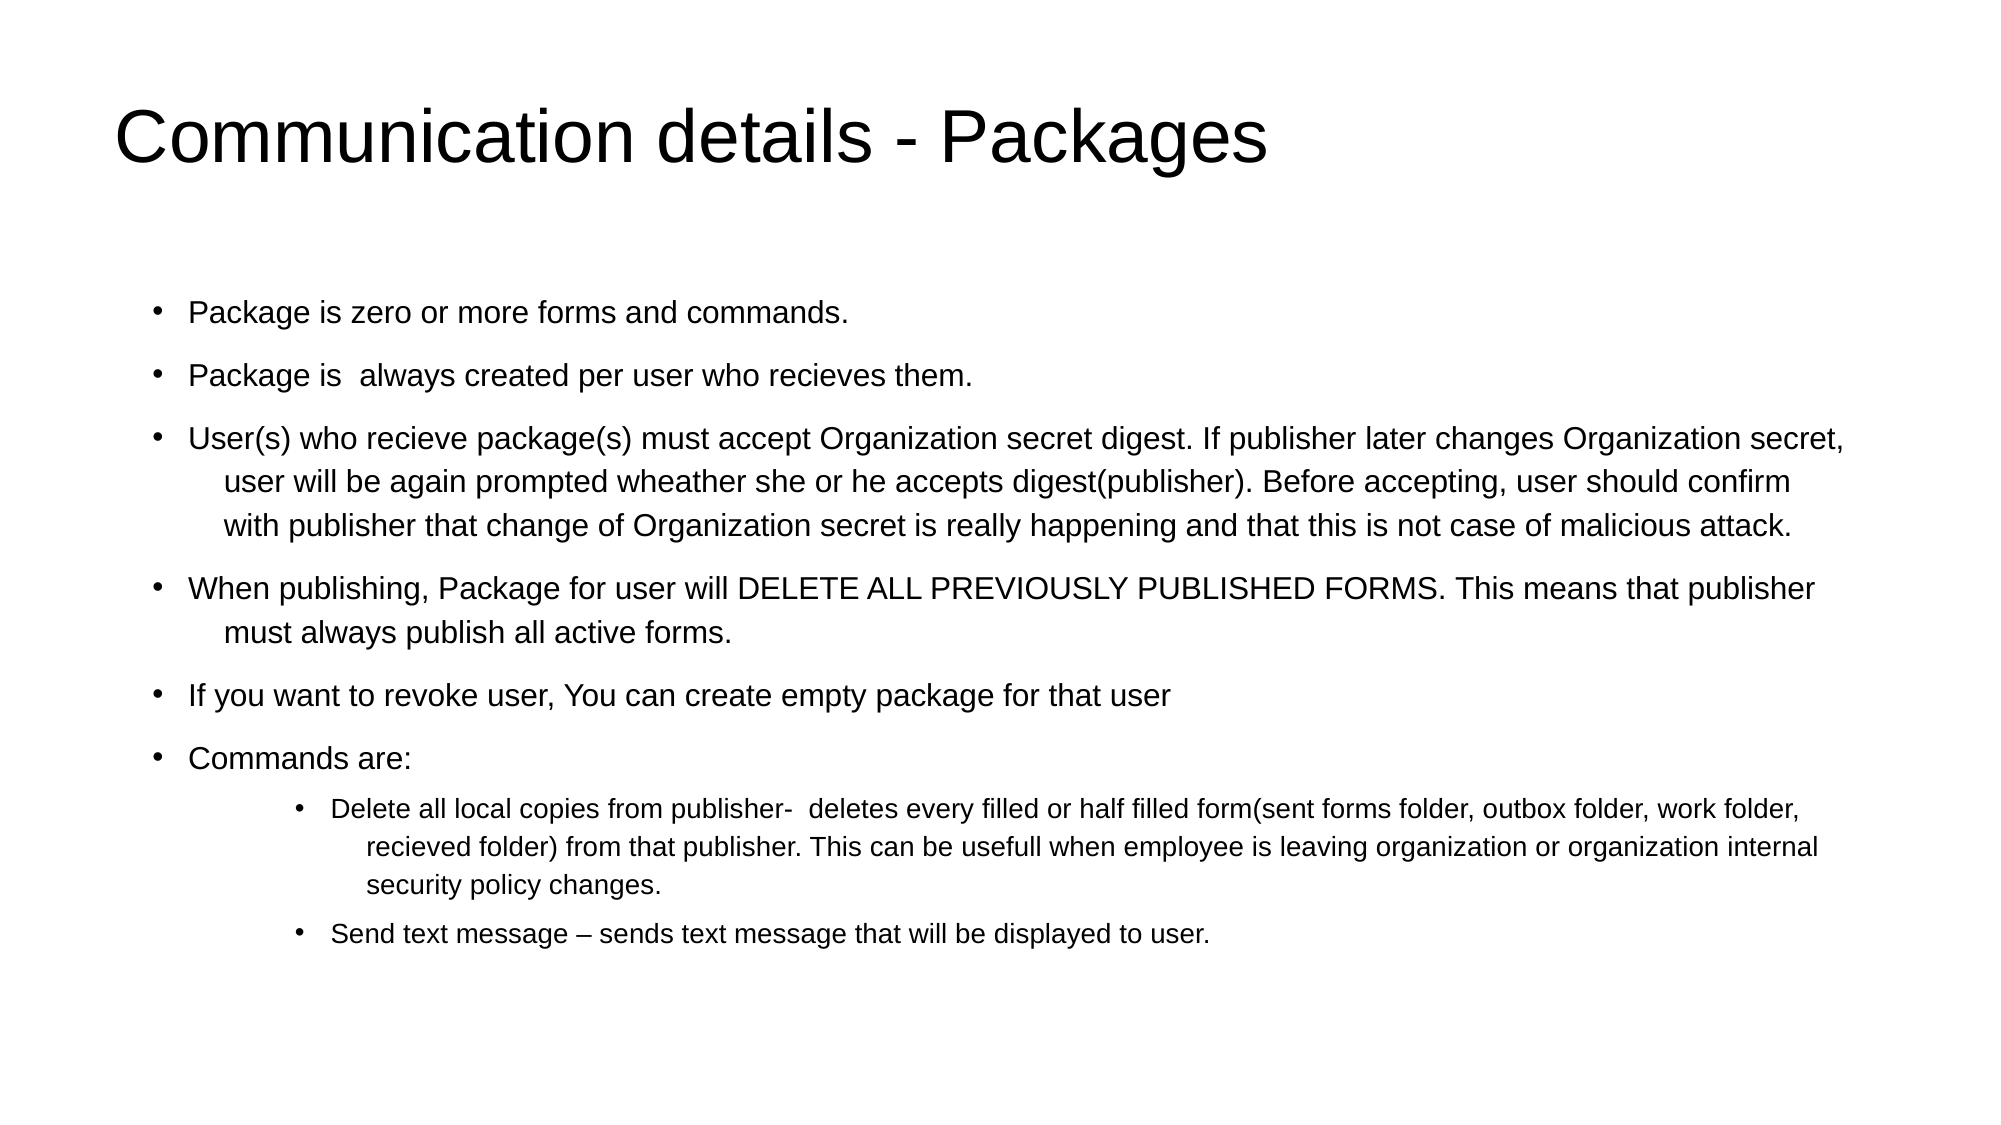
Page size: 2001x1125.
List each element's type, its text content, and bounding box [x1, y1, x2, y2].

title Communication details - Packages [99, 44, 1901, 233]
list Package is zero or more forms and commands. Package is always created per user who recieves them. User(s) who recieve package(s) must accept Organization secret digest. If publisher later changes Organization secret, user will be again prompted wheather she or he accepts digest(publisher). Before accepting, user should confirm with publisher that change of Organization secret is really happening and that this is not case of malicious attack. When publishing, Package for user will DELETE ALL PREVIOUSLY PUBLISHED FORMS. This means that publisher must always publish all active forms. If you want to revoke user, You can create empty package for that user Commands are: Delete all local copies from publisher- deletes every filled or half filled form(sent forms folder, outbox folder, work folder, recieved folder) from that publisher. This can be usefull when employee is leaving organization or organization internal security policy changes. Send text message – sends text message that will be displayed to user. [137, 278, 1863, 993]
